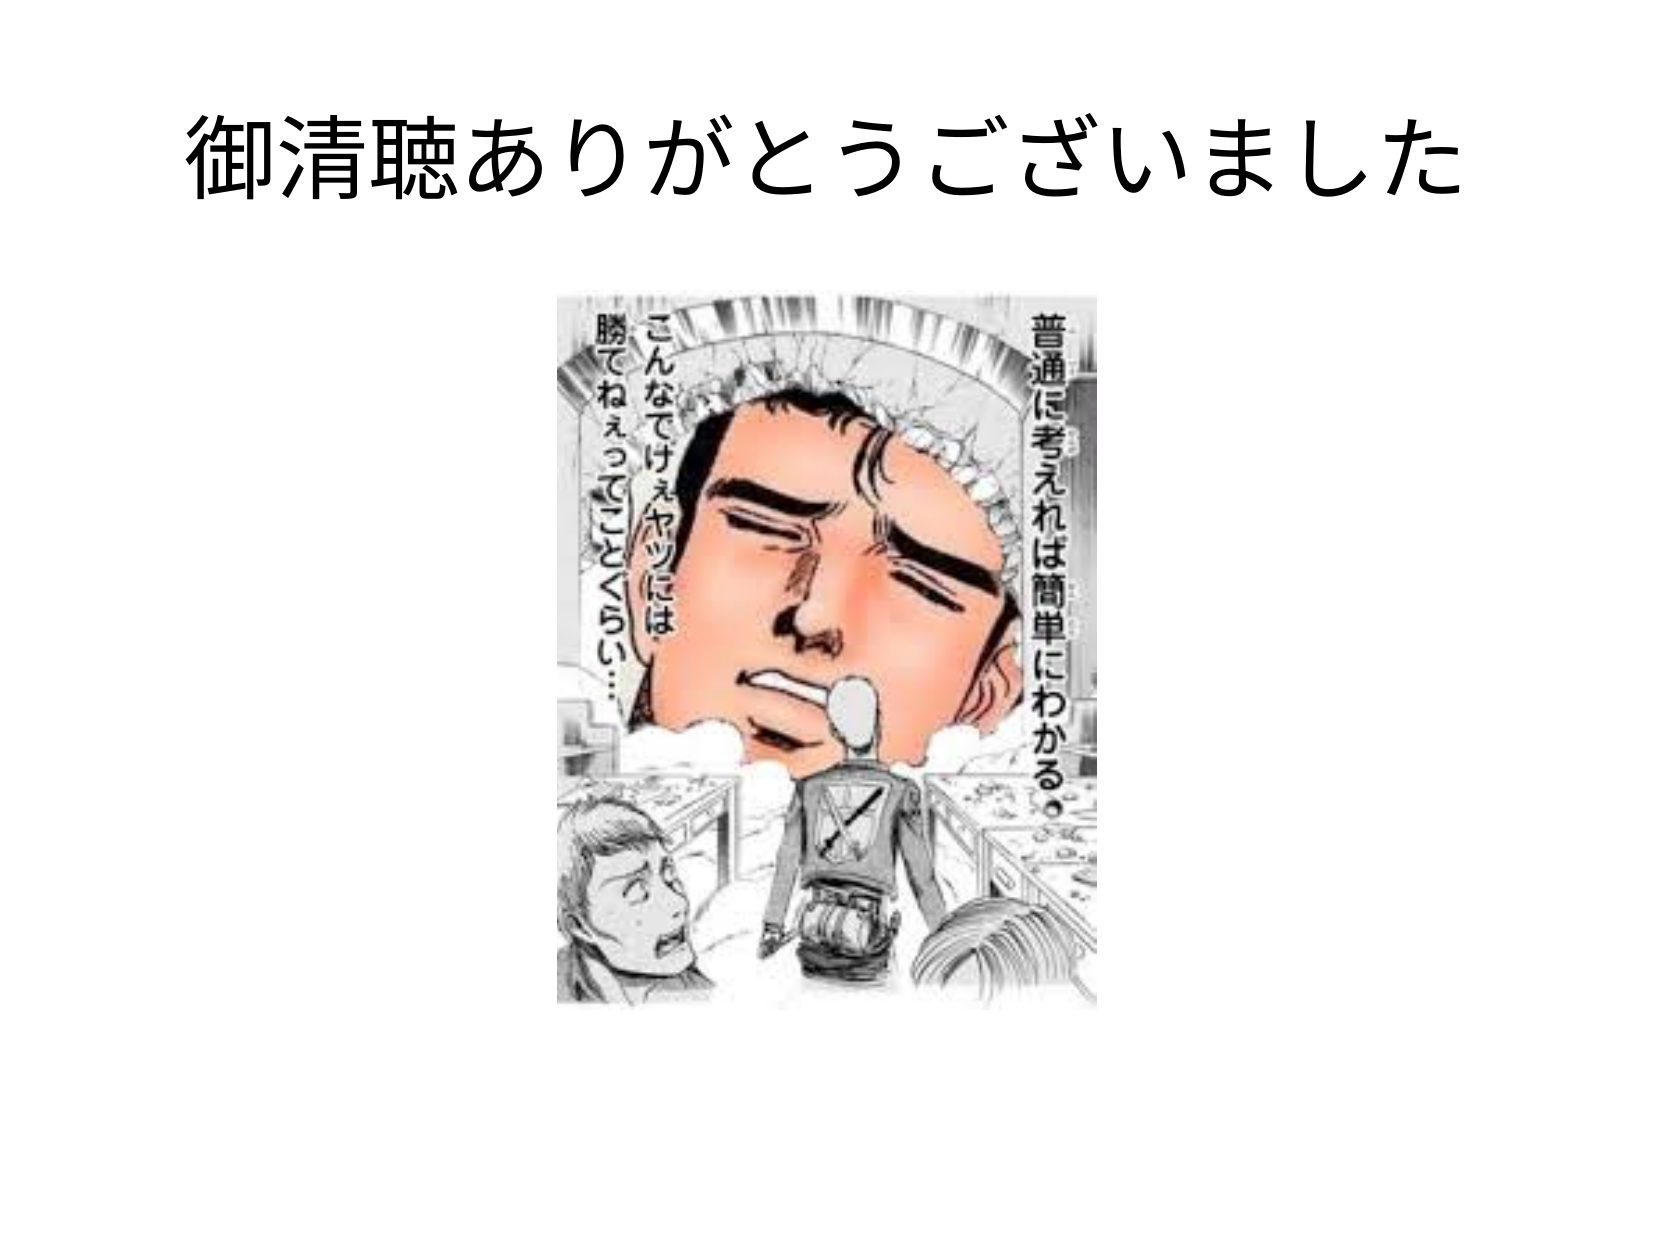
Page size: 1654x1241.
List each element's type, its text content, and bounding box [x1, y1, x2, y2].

picture [557, 290, 1097, 1010]
title 御清聴ありがとうございました [82, 49, 1571, 257]
